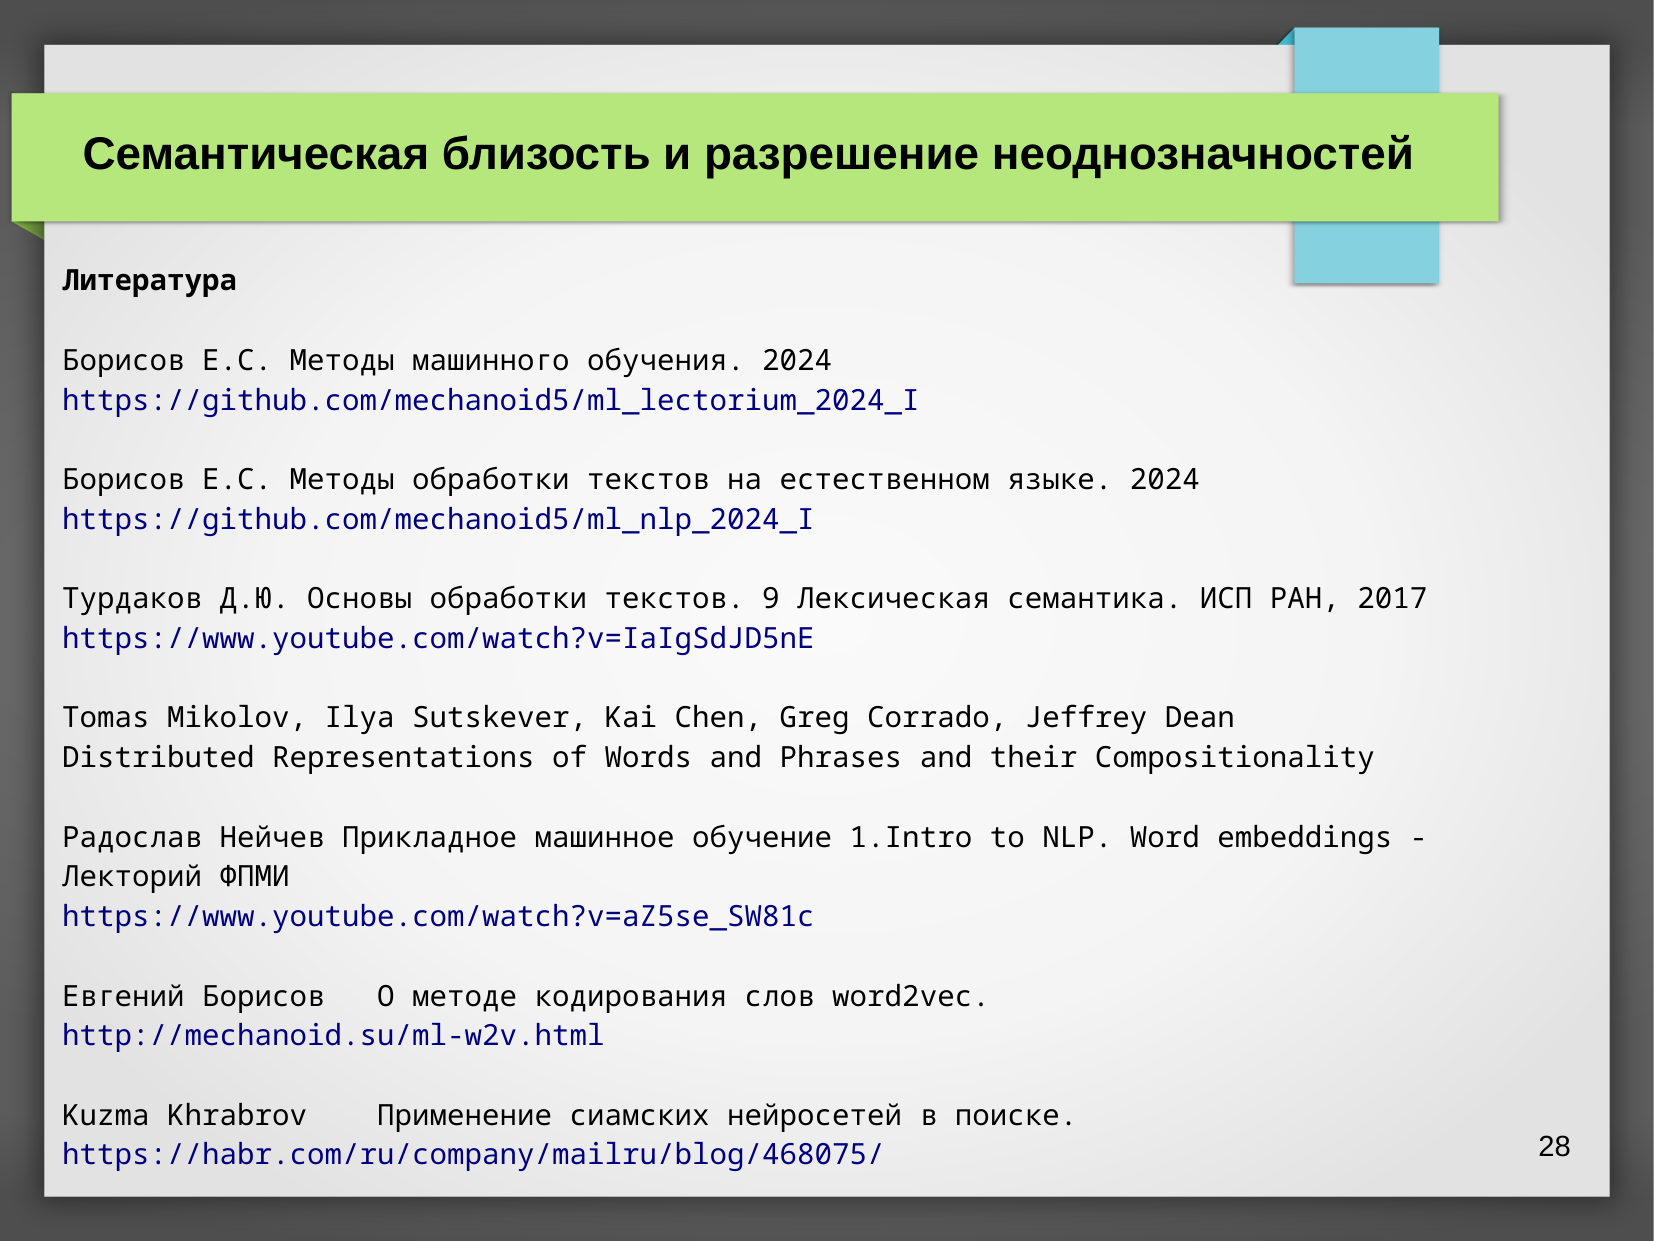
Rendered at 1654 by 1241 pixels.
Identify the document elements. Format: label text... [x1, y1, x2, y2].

title Семантическая близость и разрешение неоднозначностей [82, 121, 1489, 187]
text_box Литература Борисов Е.С. Методы машинного обучения. 2024 https://github.com/mechanoid5/ml_lectorium_2024_I Борисов Е.С. Методы обработки текстов на естественном языке. 2024 https://github.com/mechanoid5/ml_nlp_2024_I Турдаков Д.Ю. Основы обработки текстов. 9 Лексическая семантика. ИСП РАН, 2017 https://www.youtube.com/watch?v=IaIgSdJD5nE Tomas Mikolov, Ilya Sutskever, Kai Chen, Greg Corrado, Jeffrey Dean Distributed Representations of Words and Phrases and their Compositionality Радослав Нейчев Прикладное машинное обучение 1.Intro to NLP. Word embeddings - Лекторий ФПМИ https://www.youtube.com/watch?v=aZ5se_SW81c Евгений Борисов О методе кодирования слов word2vec. http://mechanoid.su/ml-w2v.html Kuzma Khrabrov Применение сиамских нейросетей в поиске. https://habr.com/ru/company/mailru/blog/468075/ [47, 252, 1595, 1158]
picture [0, 0, 1654, 1241]
